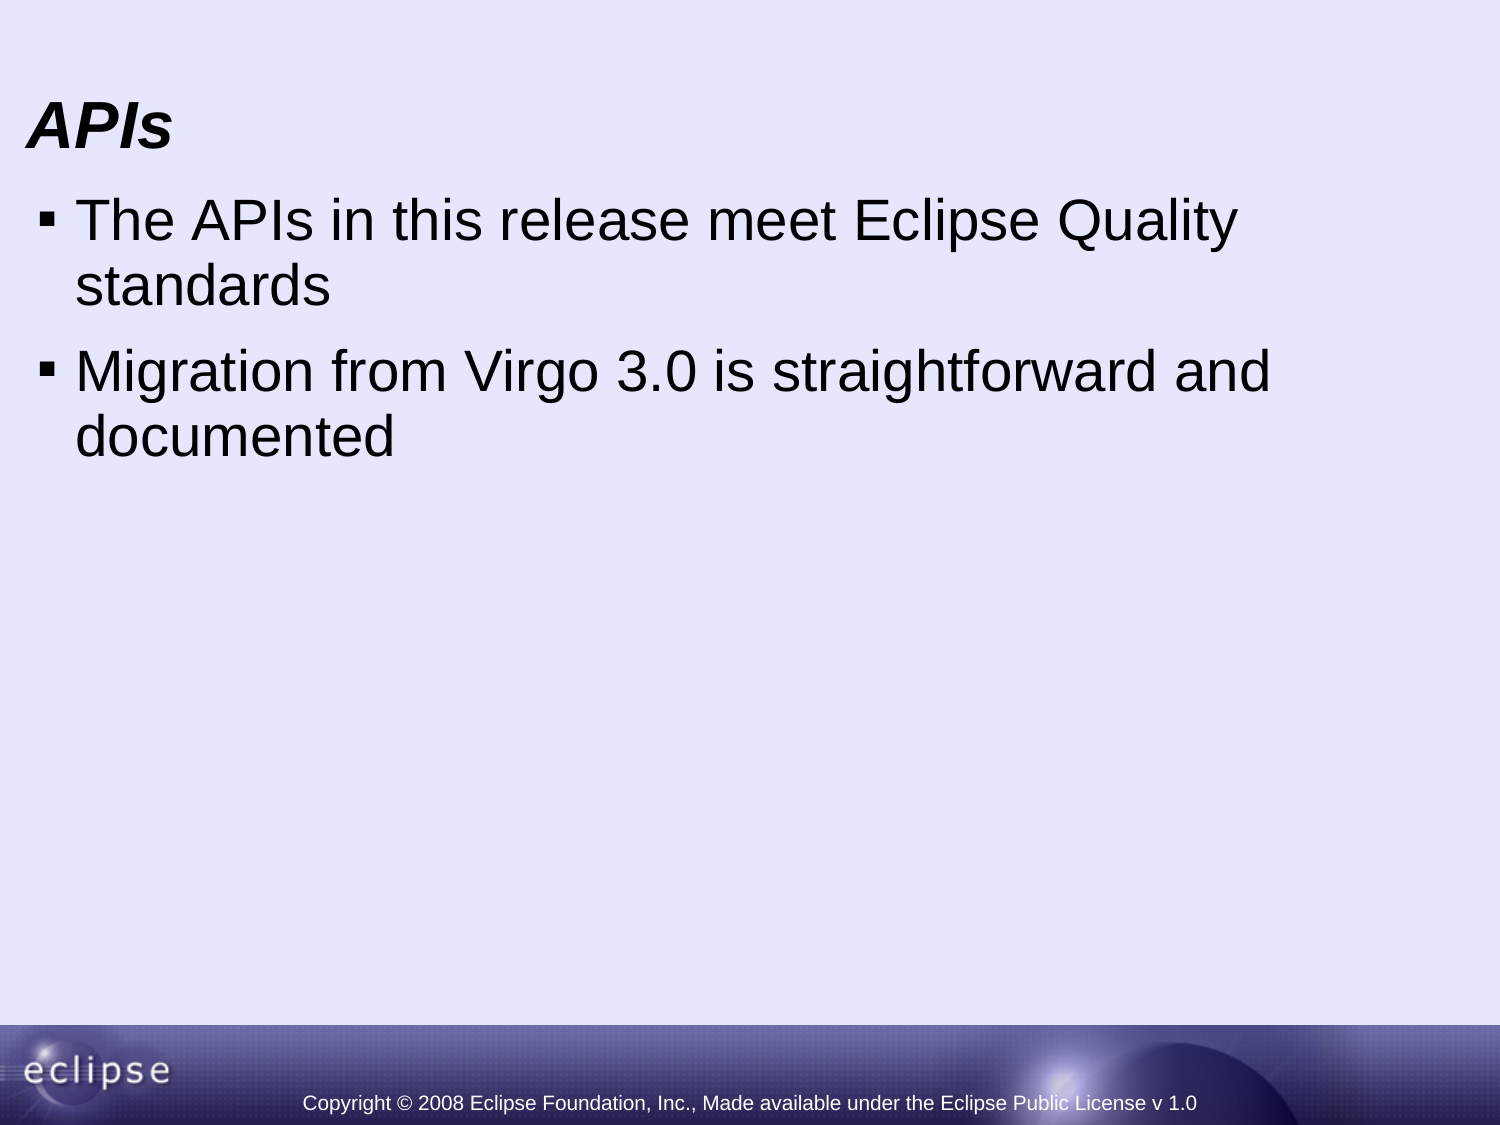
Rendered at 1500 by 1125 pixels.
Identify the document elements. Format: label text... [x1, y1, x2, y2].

list The APIs in this release meet Eclipse Quality standards Migration from Virgo 3.0 is straightforward and documented [37, 187, 1463, 1021]
title APIs [26, 84, 1474, 172]
picture [0, 1025, 1500, 1125]
